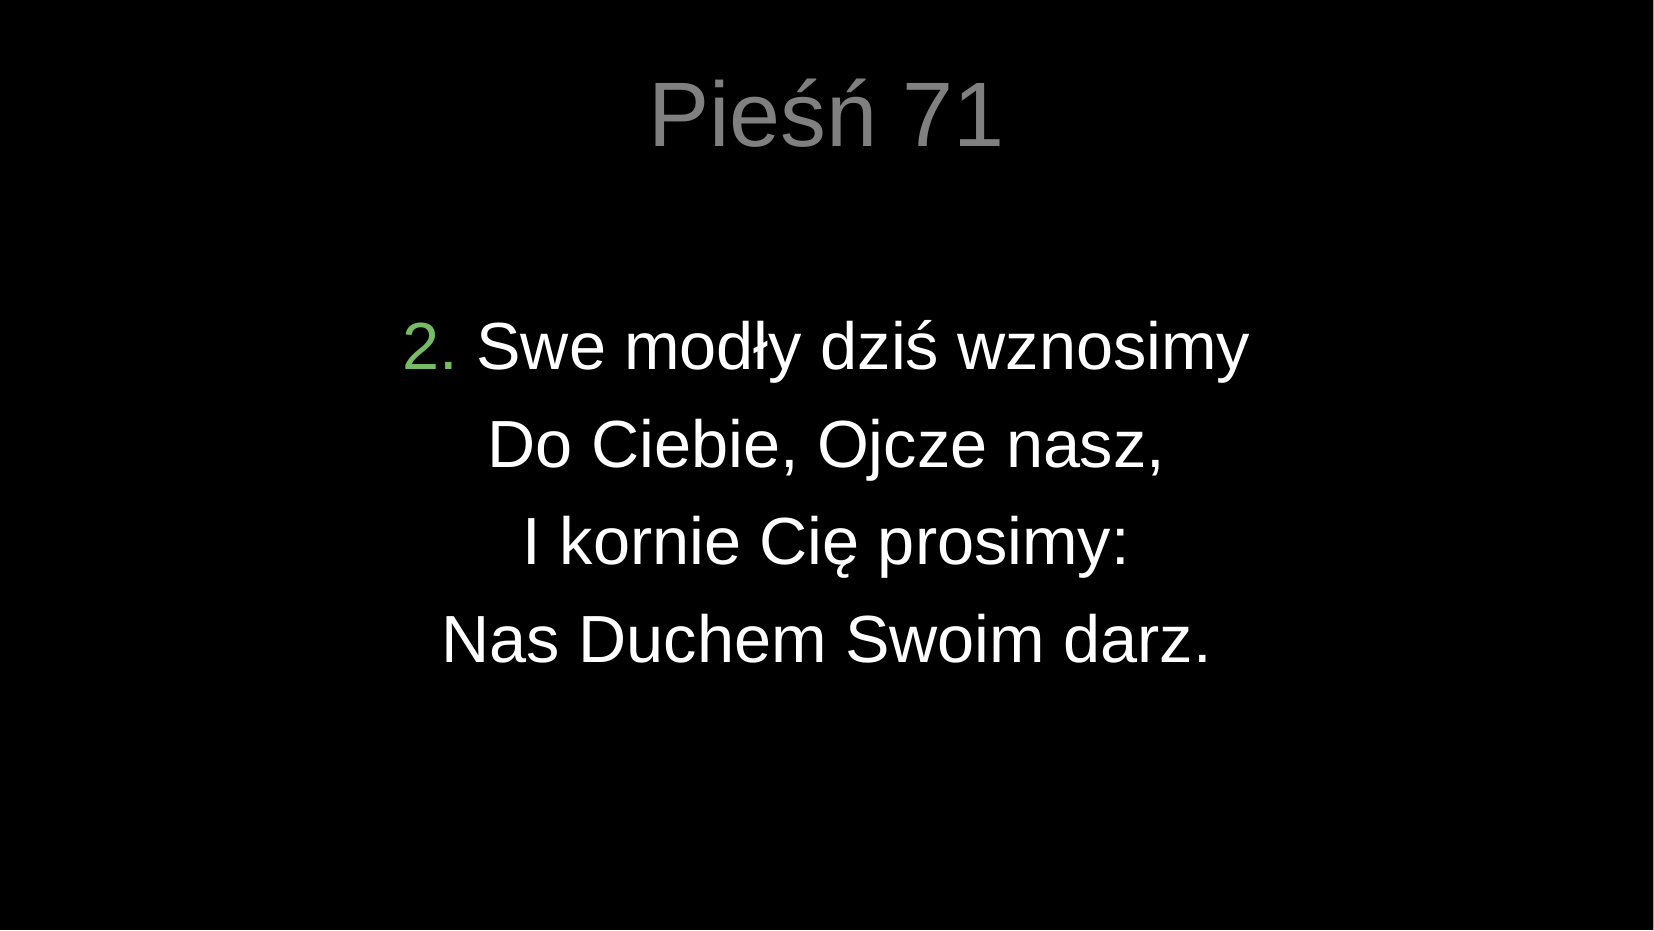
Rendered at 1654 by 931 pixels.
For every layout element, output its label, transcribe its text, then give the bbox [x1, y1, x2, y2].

subtitle 2. Swe modły dziś wznosimy Do Ciebie, Ojcze nasz, I kornie Cię prosimy: Nas Duchem Swoim darz. [82, 217, 1571, 757]
title Pieśń 71 [82, 37, 1571, 193]
